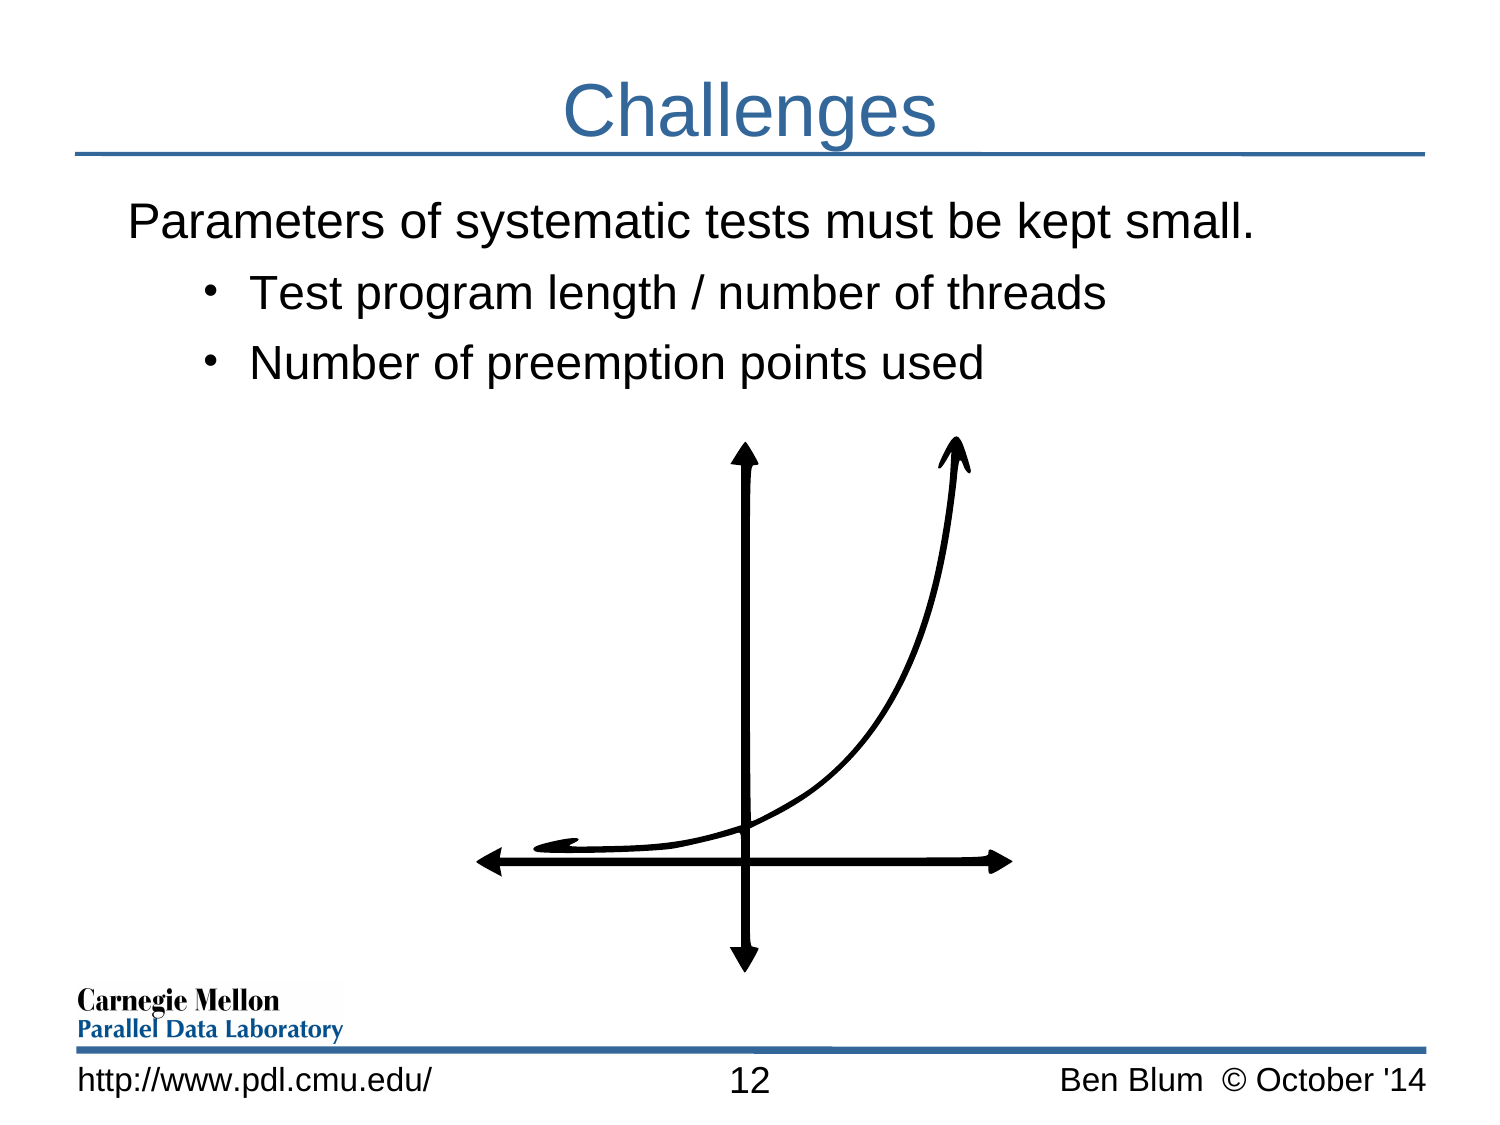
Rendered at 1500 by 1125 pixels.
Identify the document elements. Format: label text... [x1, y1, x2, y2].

list Parameters of systematic tests must be kept small. Test program length / number of threads Number of preemption points used [112, 181, 1426, 938]
picture [77, 979, 343, 1044]
picture [473, 433, 1013, 976]
title Challenges [112, 49, 1388, 163]
